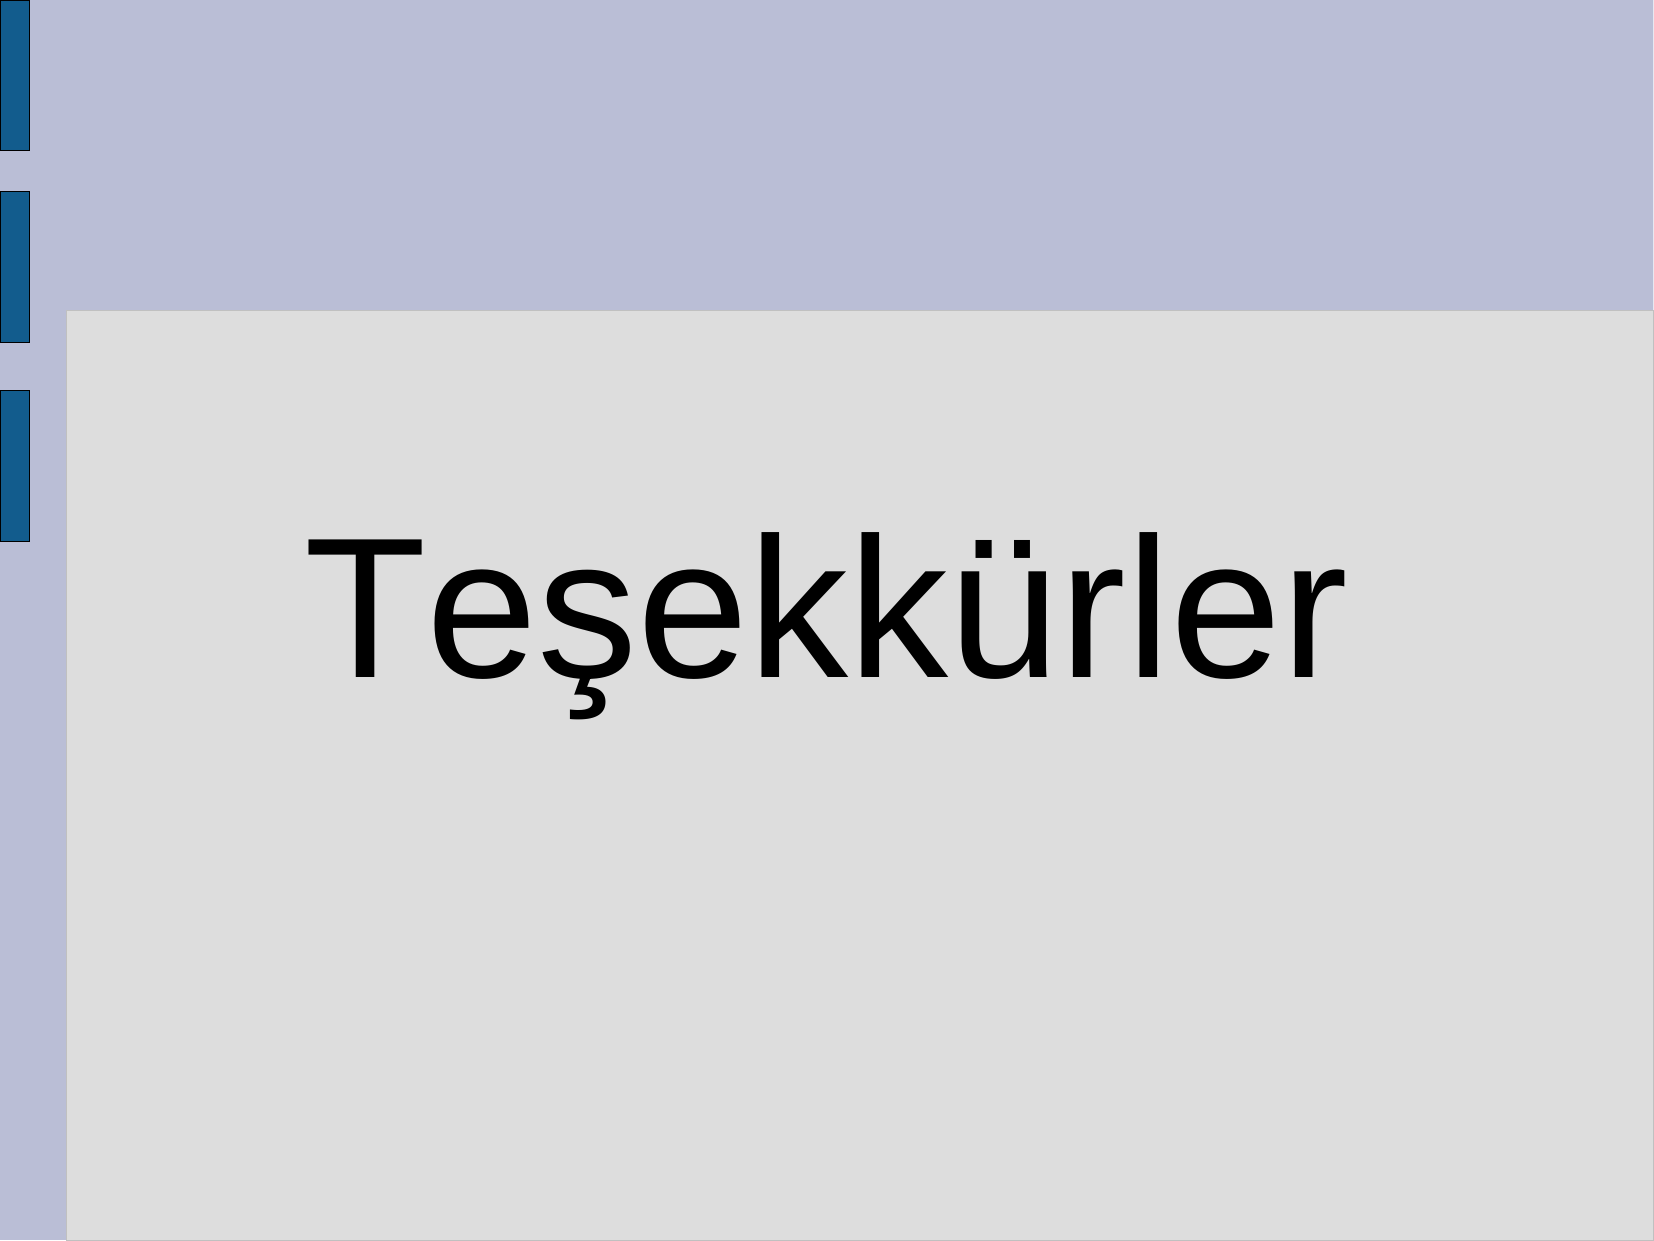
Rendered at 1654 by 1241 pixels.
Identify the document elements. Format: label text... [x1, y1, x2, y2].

text_box Teşekkürler [304, 496, 1350, 744]
